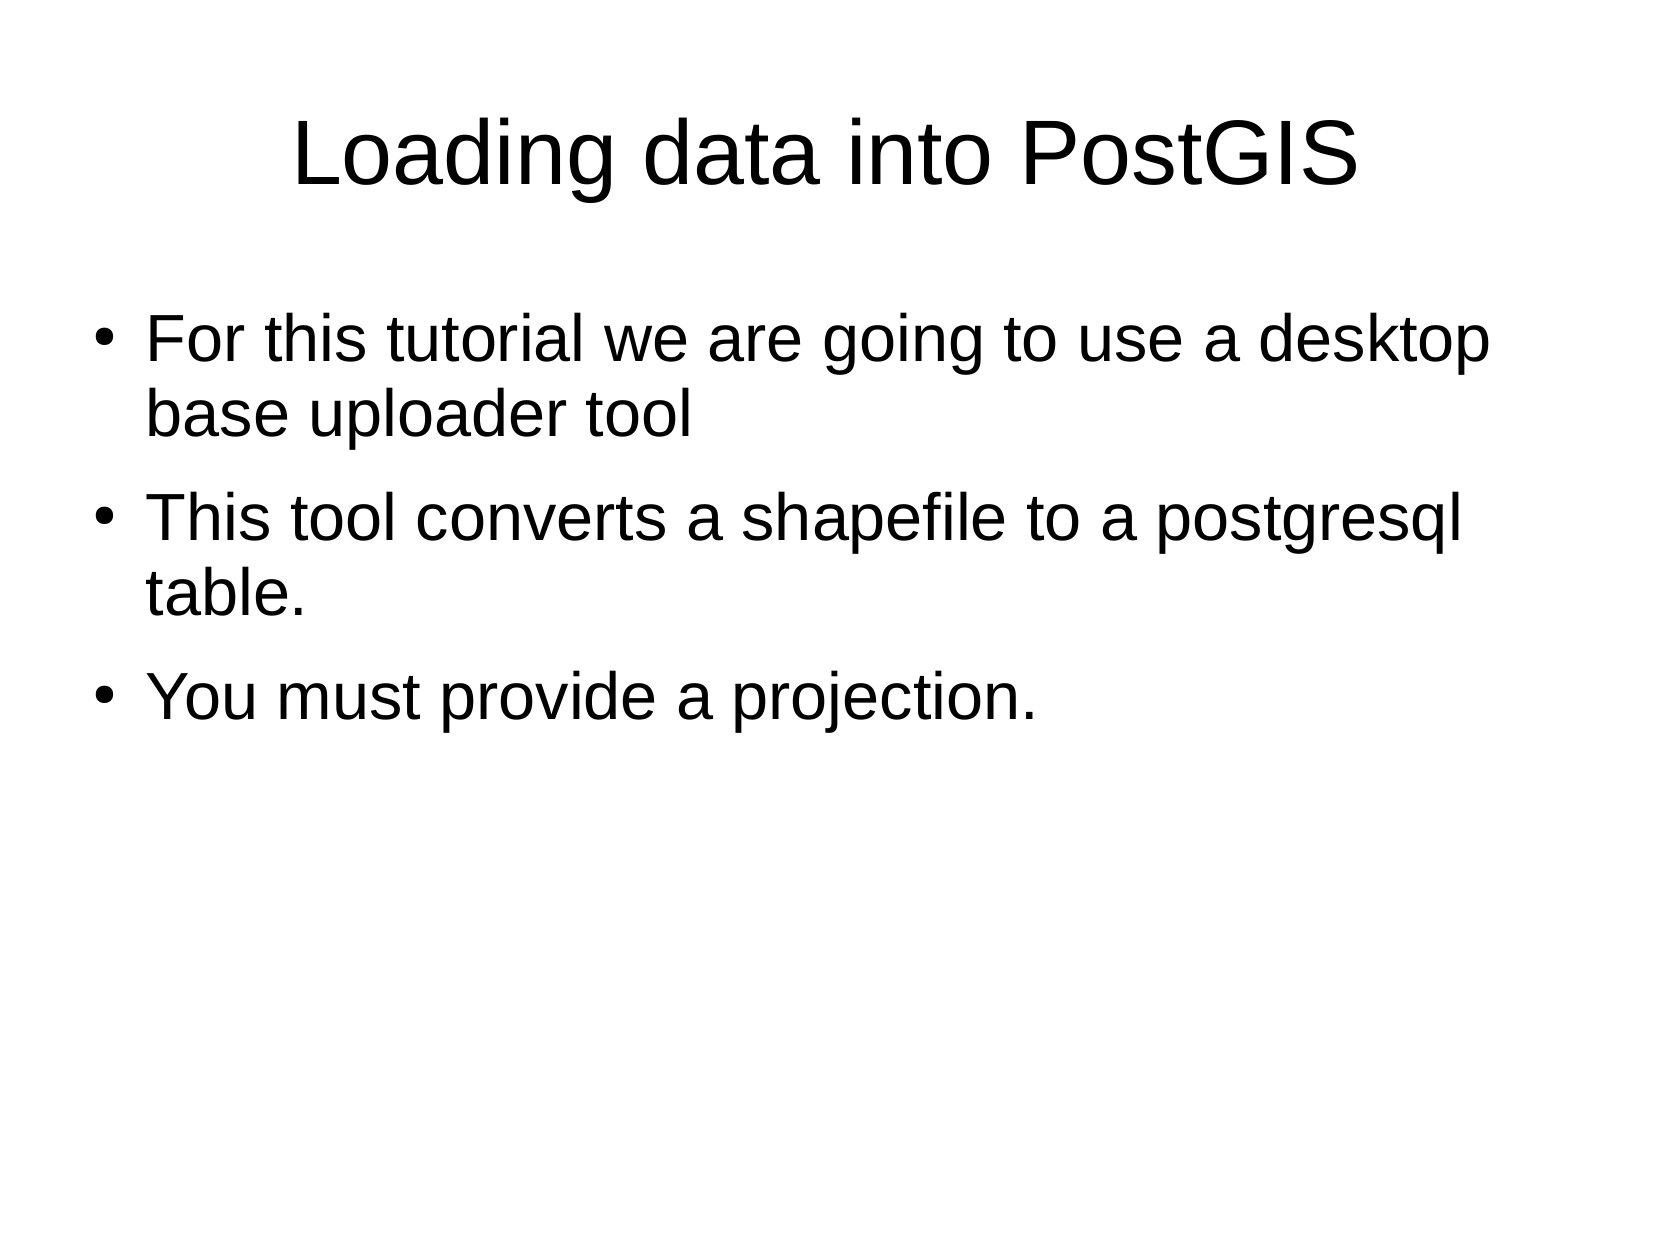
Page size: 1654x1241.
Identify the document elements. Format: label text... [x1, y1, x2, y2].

title Loading data into PostGIS [82, 49, 1571, 257]
list For this tutorial we are going to use a desktop base uploader tool This tool converts a shapefile to a postgresql table. You must provide a projection. [75, 300, 1531, 1021]
